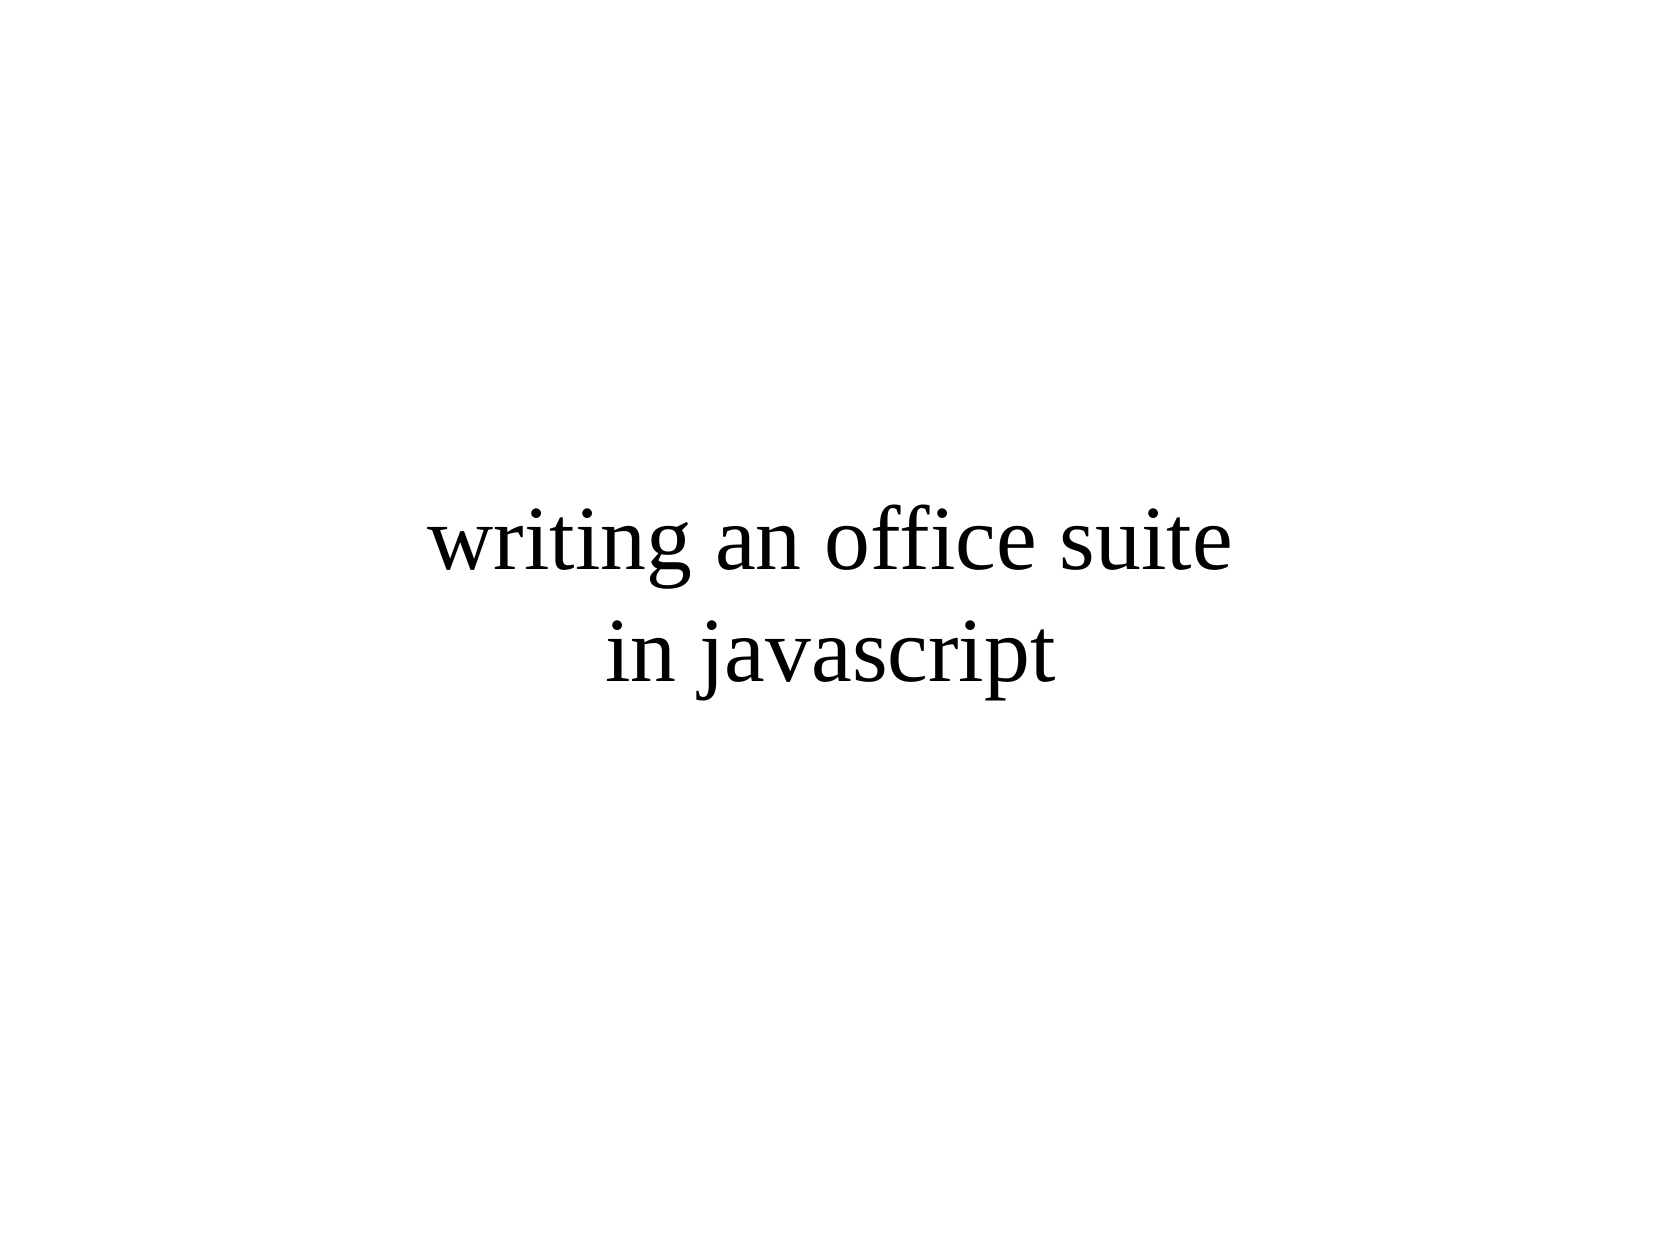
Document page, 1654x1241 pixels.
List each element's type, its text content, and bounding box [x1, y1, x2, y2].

title writing an office suite [86, 435, 1576, 547]
title in javascript [86, 547, 1576, 755]
